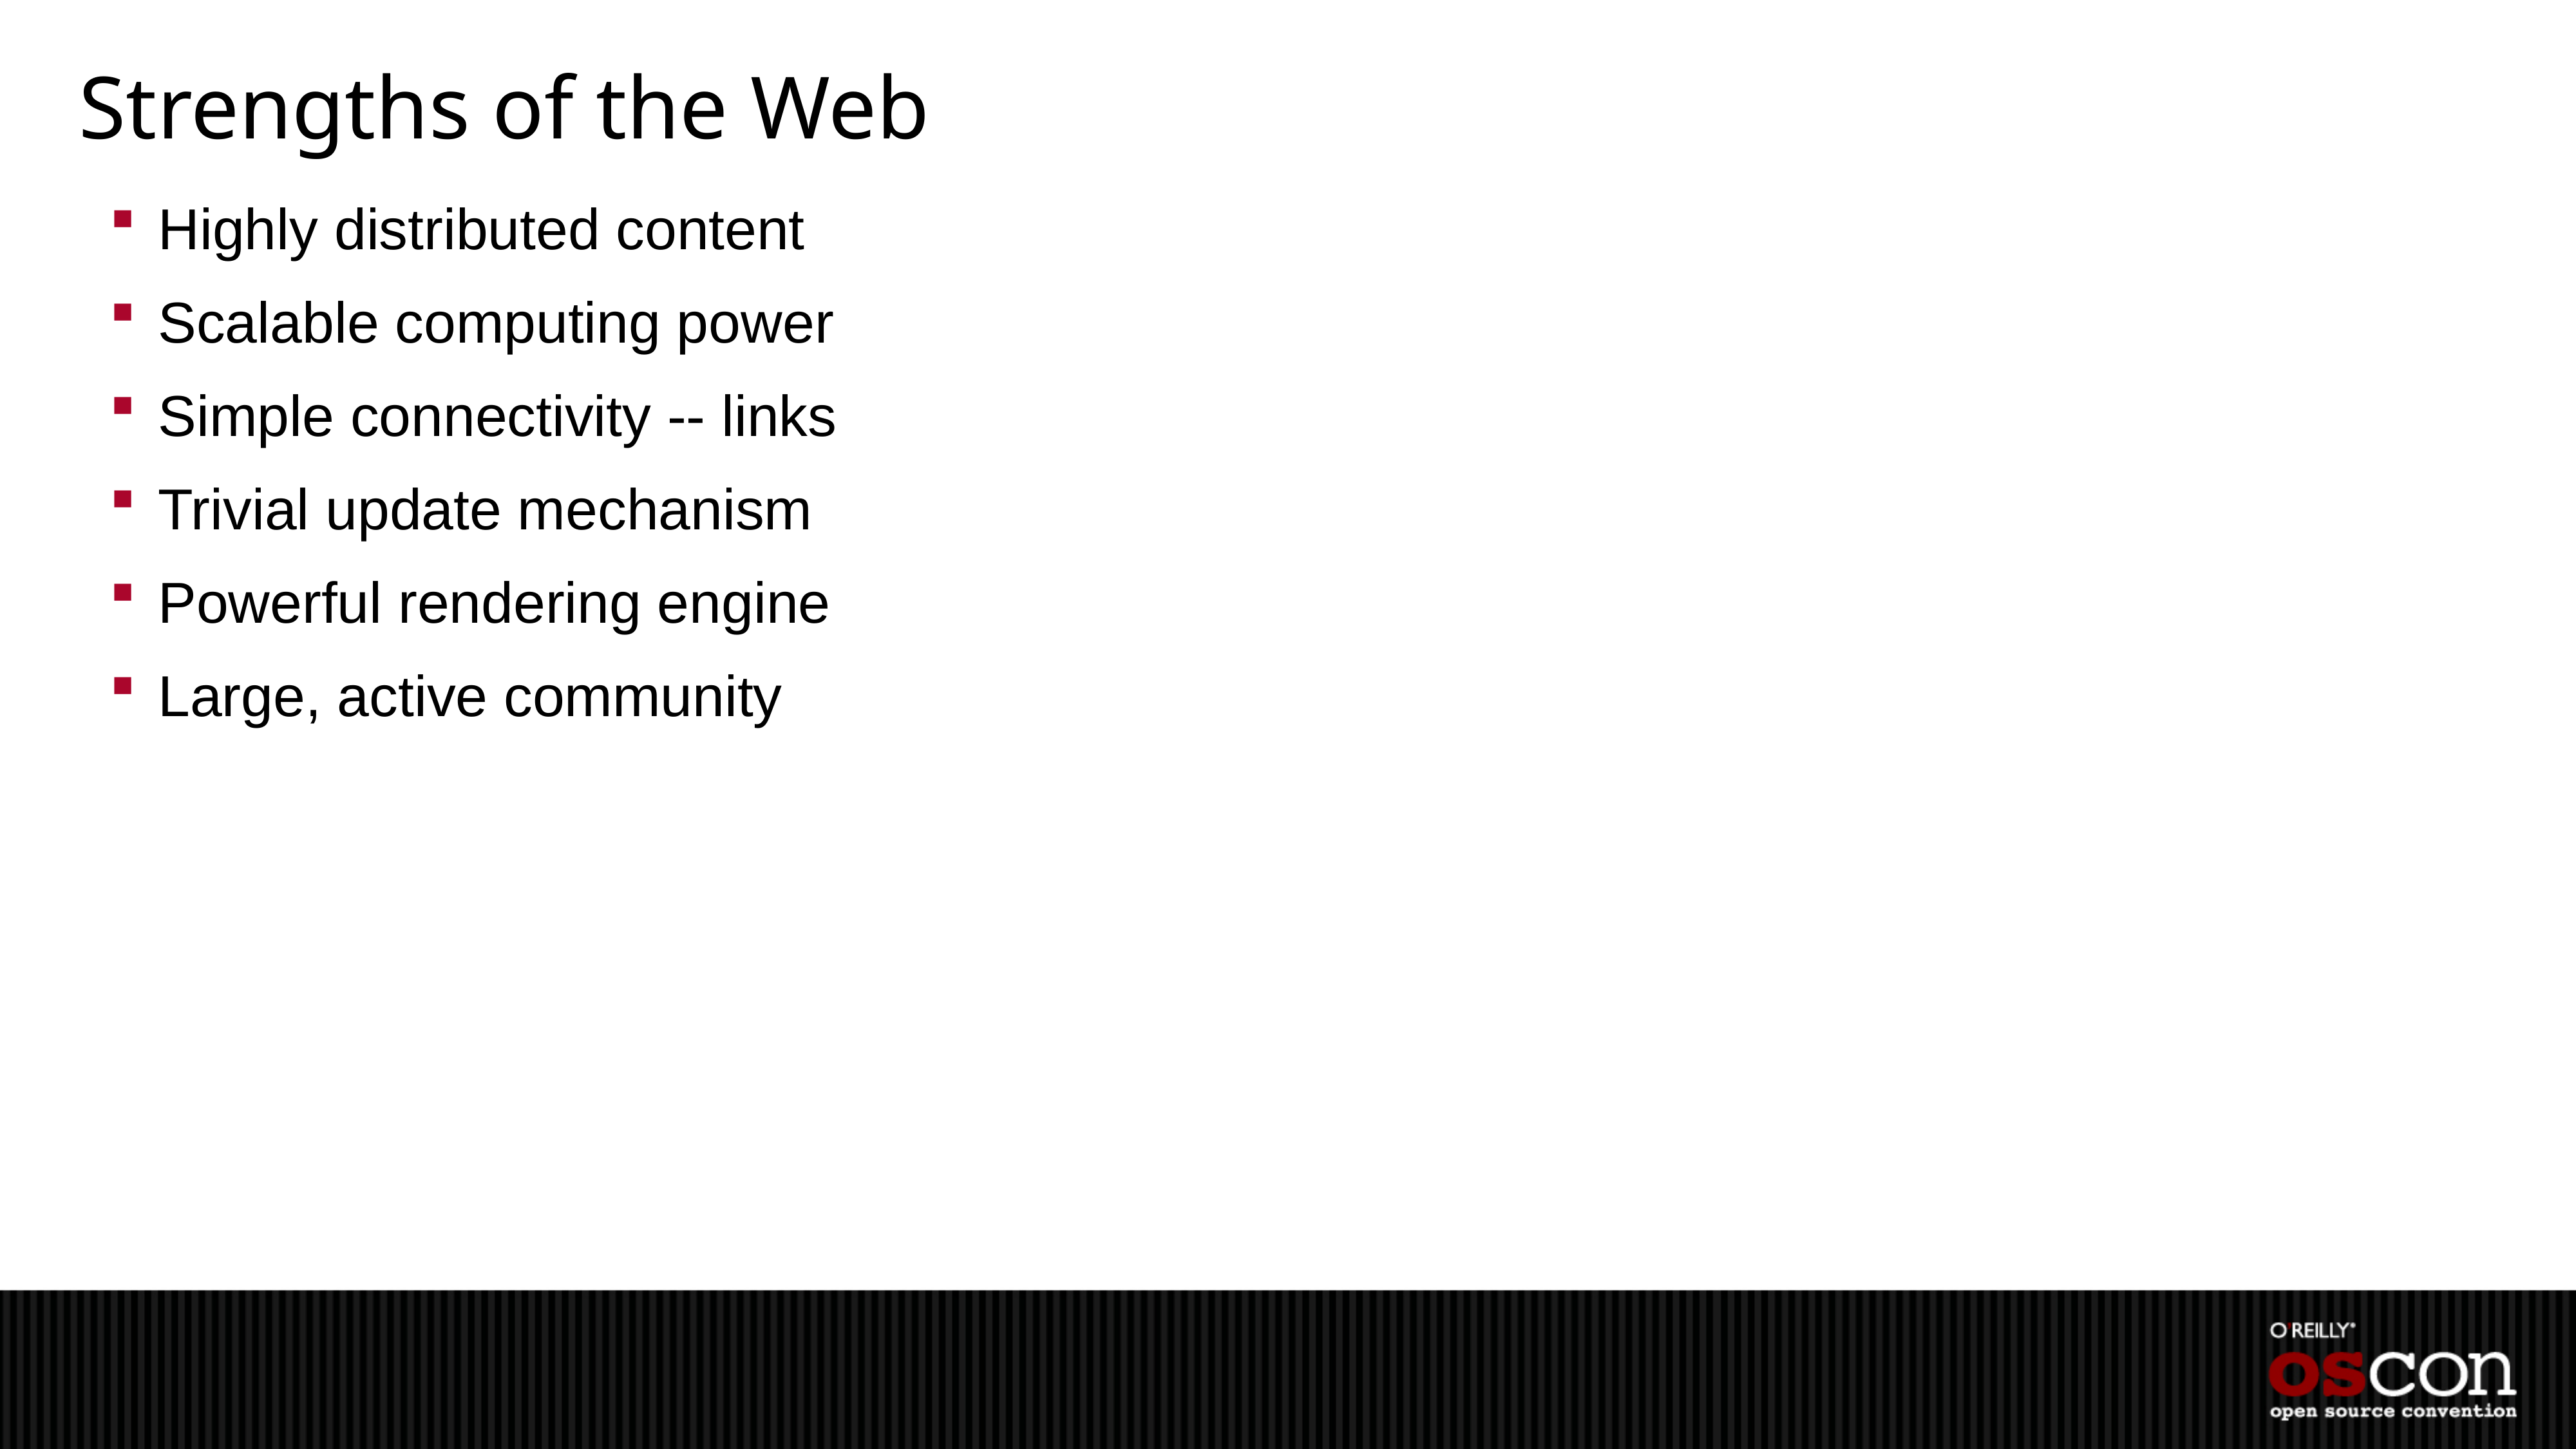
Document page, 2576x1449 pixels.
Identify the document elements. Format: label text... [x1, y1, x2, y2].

picture [0, 0, 2576, 1449]
title Strengths of the Web [73, 17, 2503, 192]
list Highly distributed content Scalable computing power Simple connectivity -- links Trivial update mechanism Powerful rendering engine Large, active community [76, 191, 2505, 1439]
